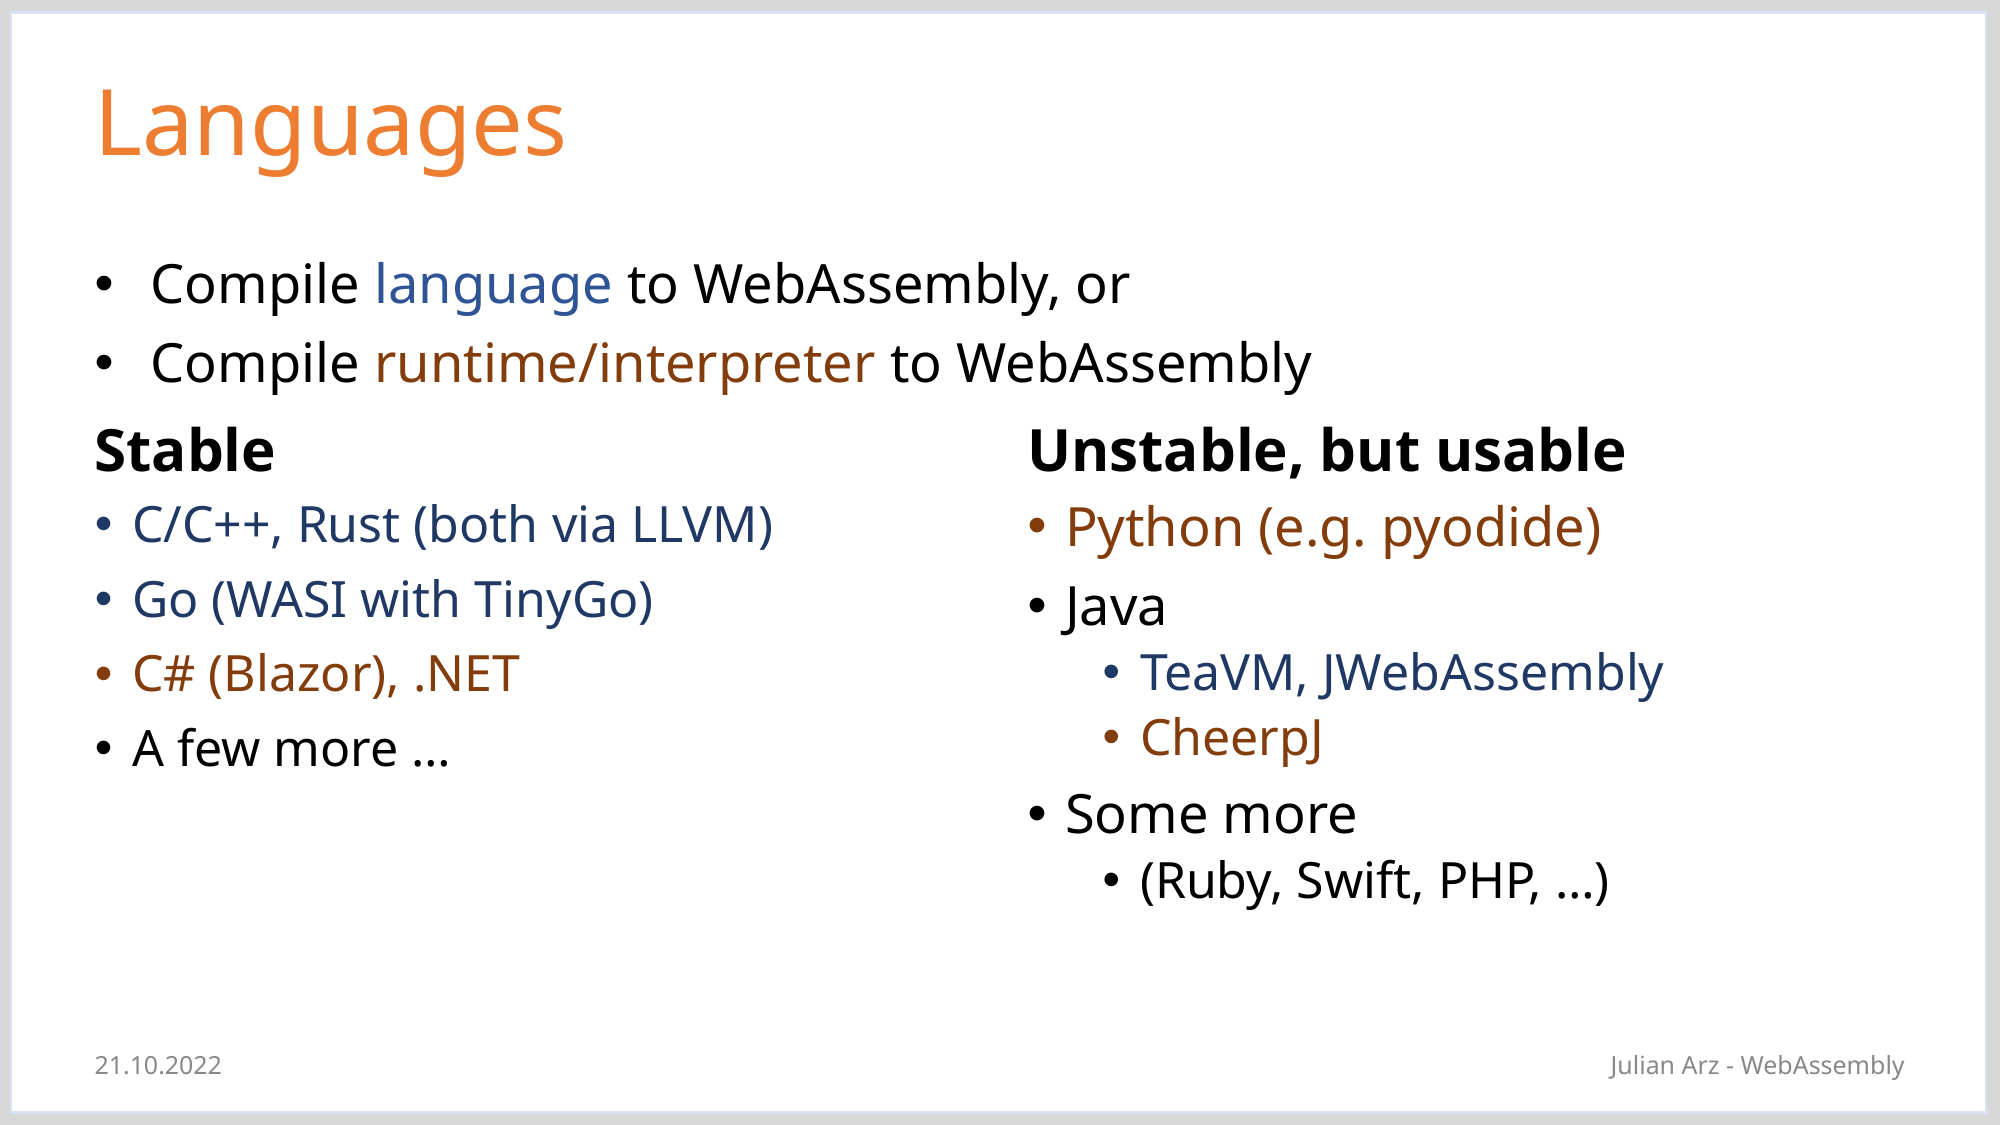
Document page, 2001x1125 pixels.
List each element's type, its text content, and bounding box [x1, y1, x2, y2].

list Python (e.g. pyodide) Java TeaVM, JWebAssembly CheerpJ Some more (Ruby, Swift, PHP, …) [1012, 491, 1863, 1033]
footer Julian Arz - WebAssembly [546, 1035, 1921, 1096]
list Stable [79, 402, 984, 491]
list Unstable, but usable [1012, 402, 1863, 491]
slide_number 21.10.2022 [79, 1035, 530, 1096]
text_box Compile language to WebAssembly, or Compile runtime/interpreter to WebAssembly [79, 223, 1921, 402]
list C/C++, Rust (both via LLVM) Go (WASI with TinyGo) C# (Blazor), .NET A few more … [79, 491, 984, 1033]
title Languages [79, 59, 1863, 191]
